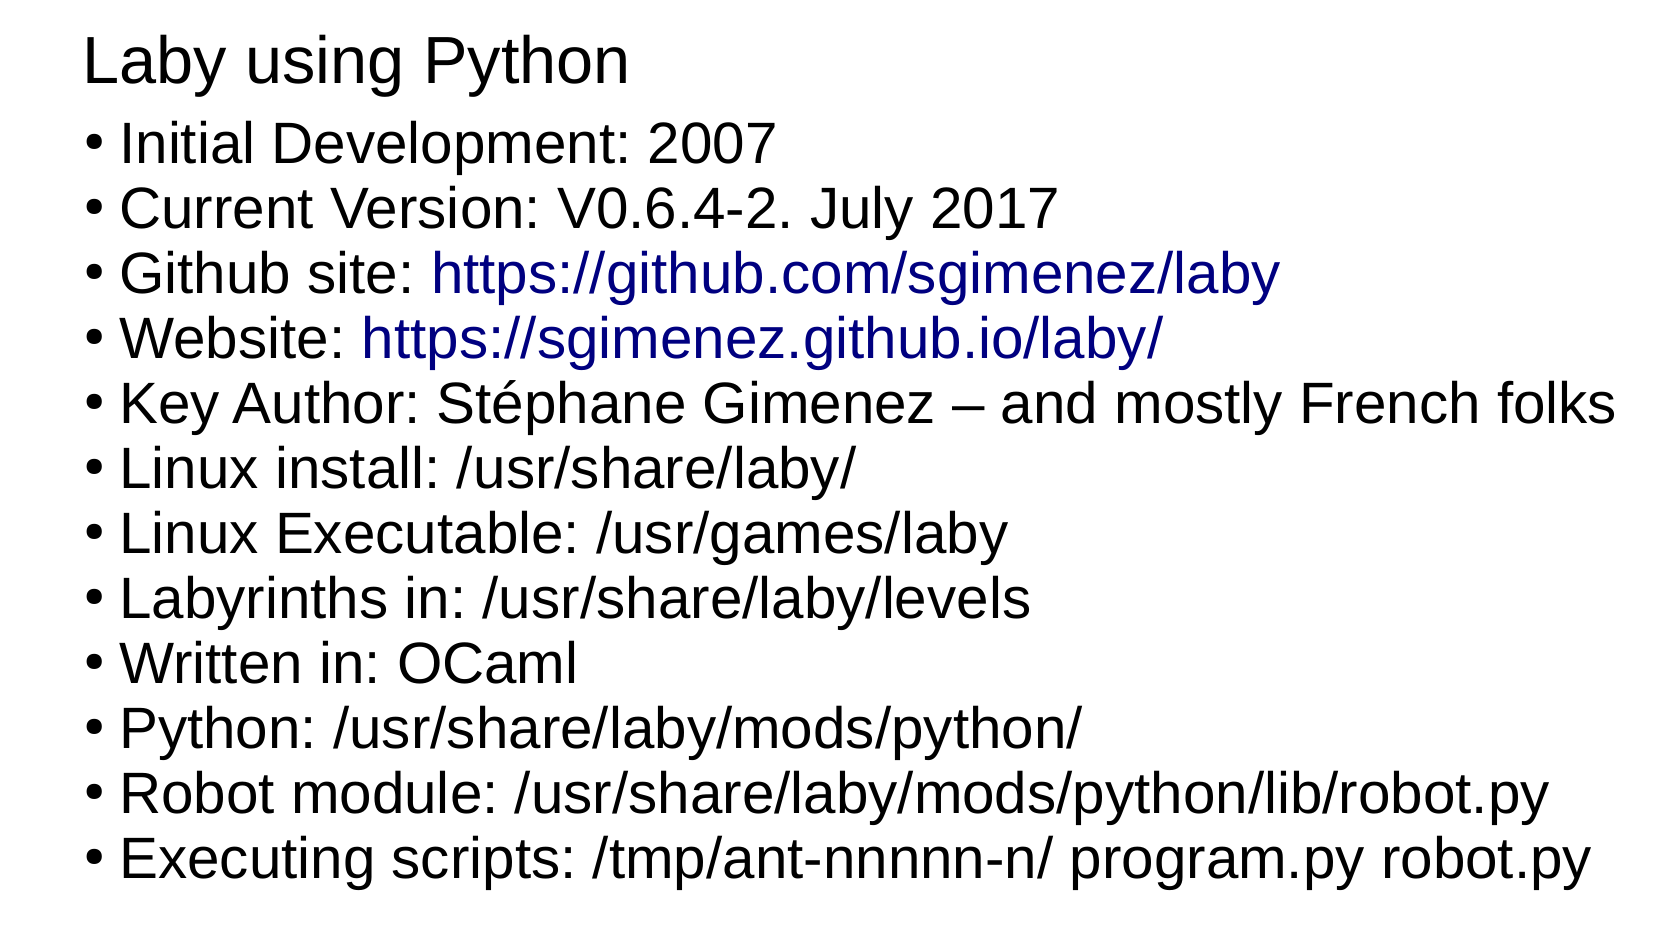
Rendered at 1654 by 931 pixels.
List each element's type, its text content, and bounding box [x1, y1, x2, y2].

subtitle Initial Development: 2007 Current Version: V0.6.4-2. July 2017 Github site: https://github.com/sgimenez/laby Website: https://sgimenez.github.io/laby/ Key Author: Stéphane Gimenez – and mostly French folks Linux install: /usr/share/laby/ Linux Executable: /usr/games/laby Labyrinths in: /usr/share/laby/levels Written in: OCaml Python: /usr/share/laby/mods/python/ Robot module: /usr/share/laby/mods/python/lib/robot.py Executing scripts: /tmp/ant-nnnnn-n/ program.py robot.py [83, 110, 1630, 898]
title Laby using Python [82, 22, 1571, 98]
